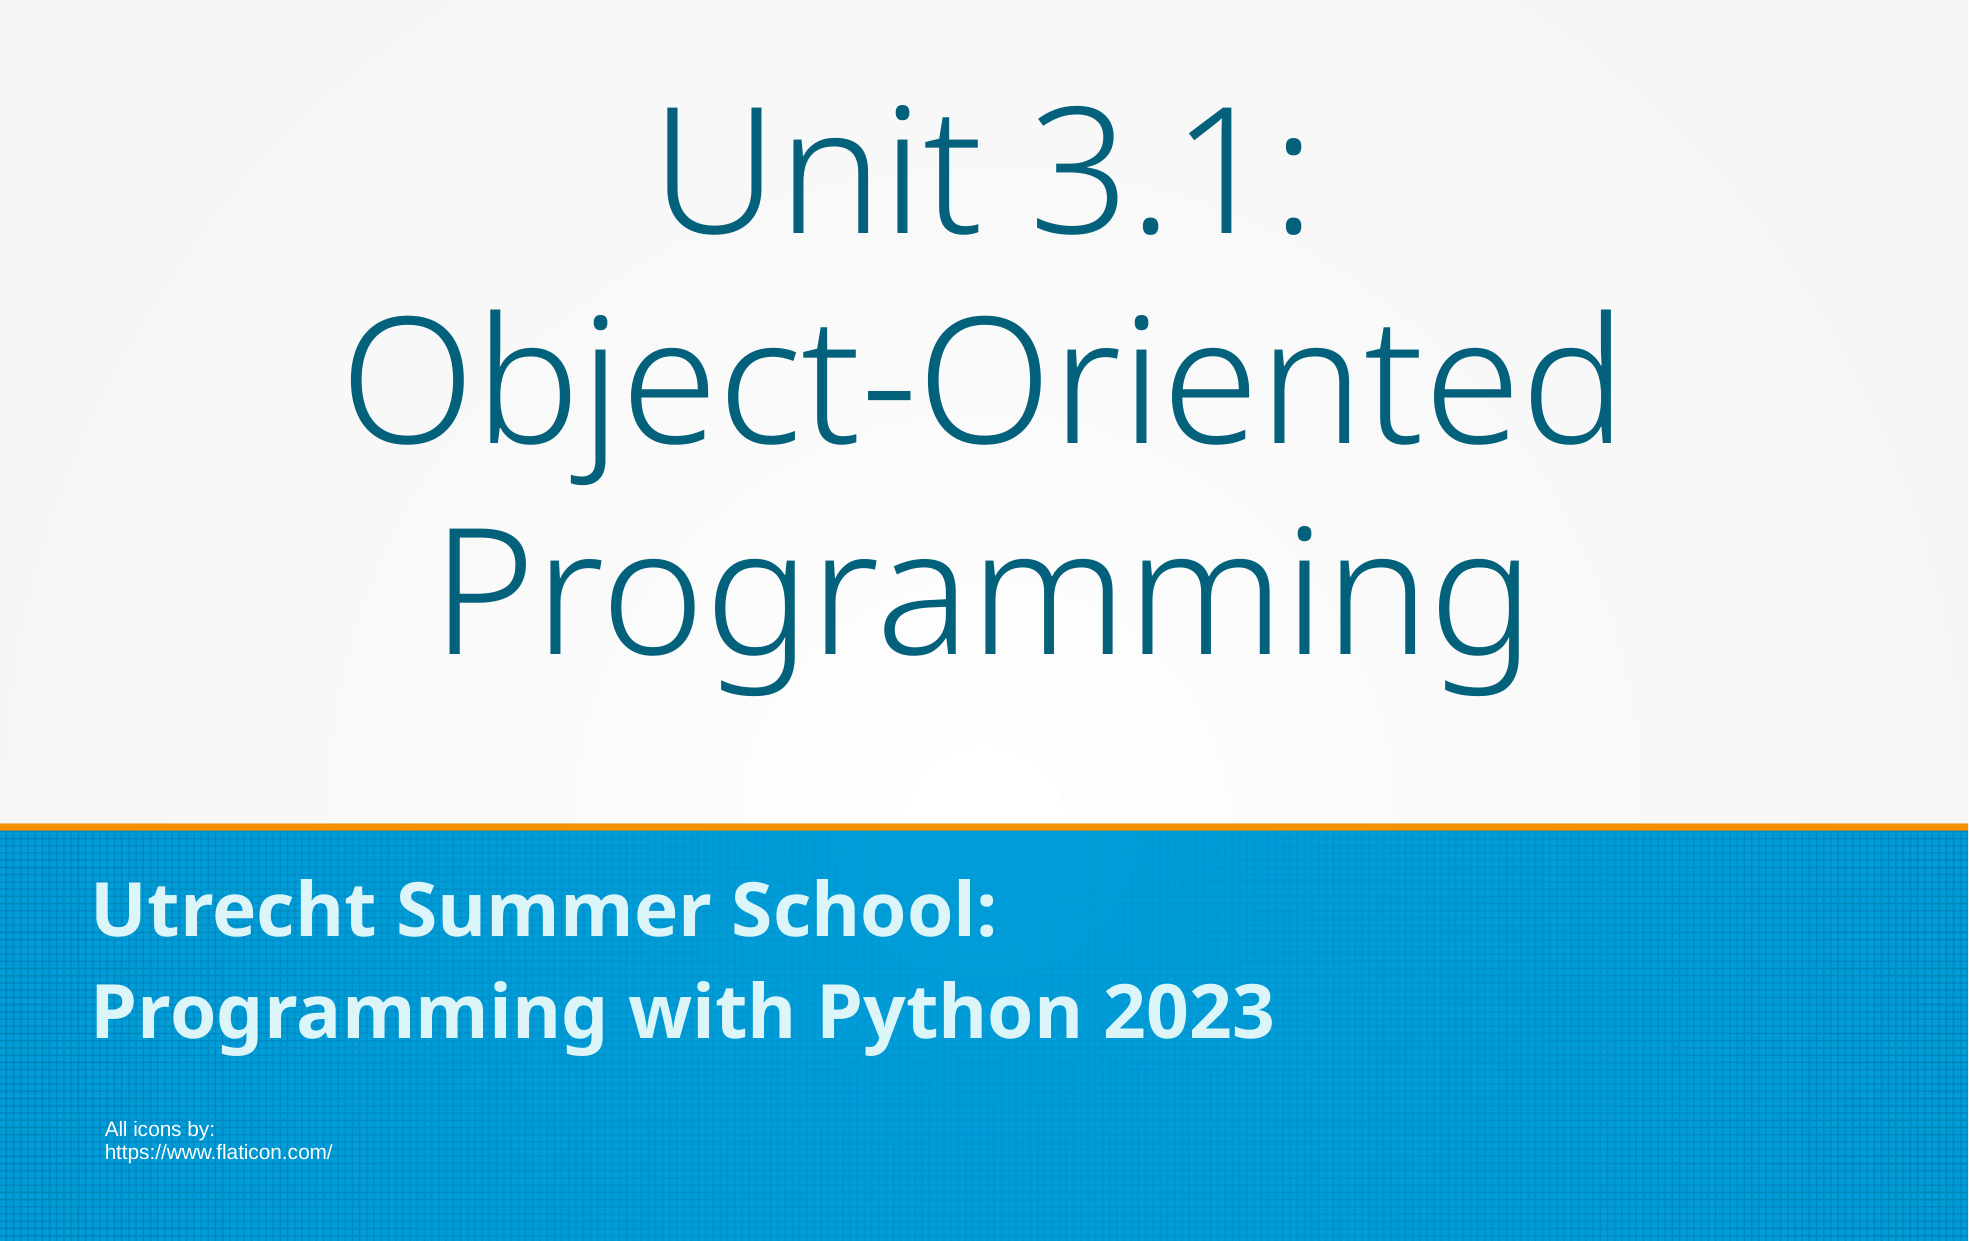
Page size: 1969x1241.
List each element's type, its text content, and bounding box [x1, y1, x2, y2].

text_box Utrecht Summer School: Programming with Python 2023 [90, 855, 1436, 1063]
picture [0, 0, 1969, 830]
text_box All icons by: https://www.flaticon.com/ [90, 1110, 348, 1172]
title Unit 3.1: Object-Oriented Programming [98, 49, 1870, 691]
